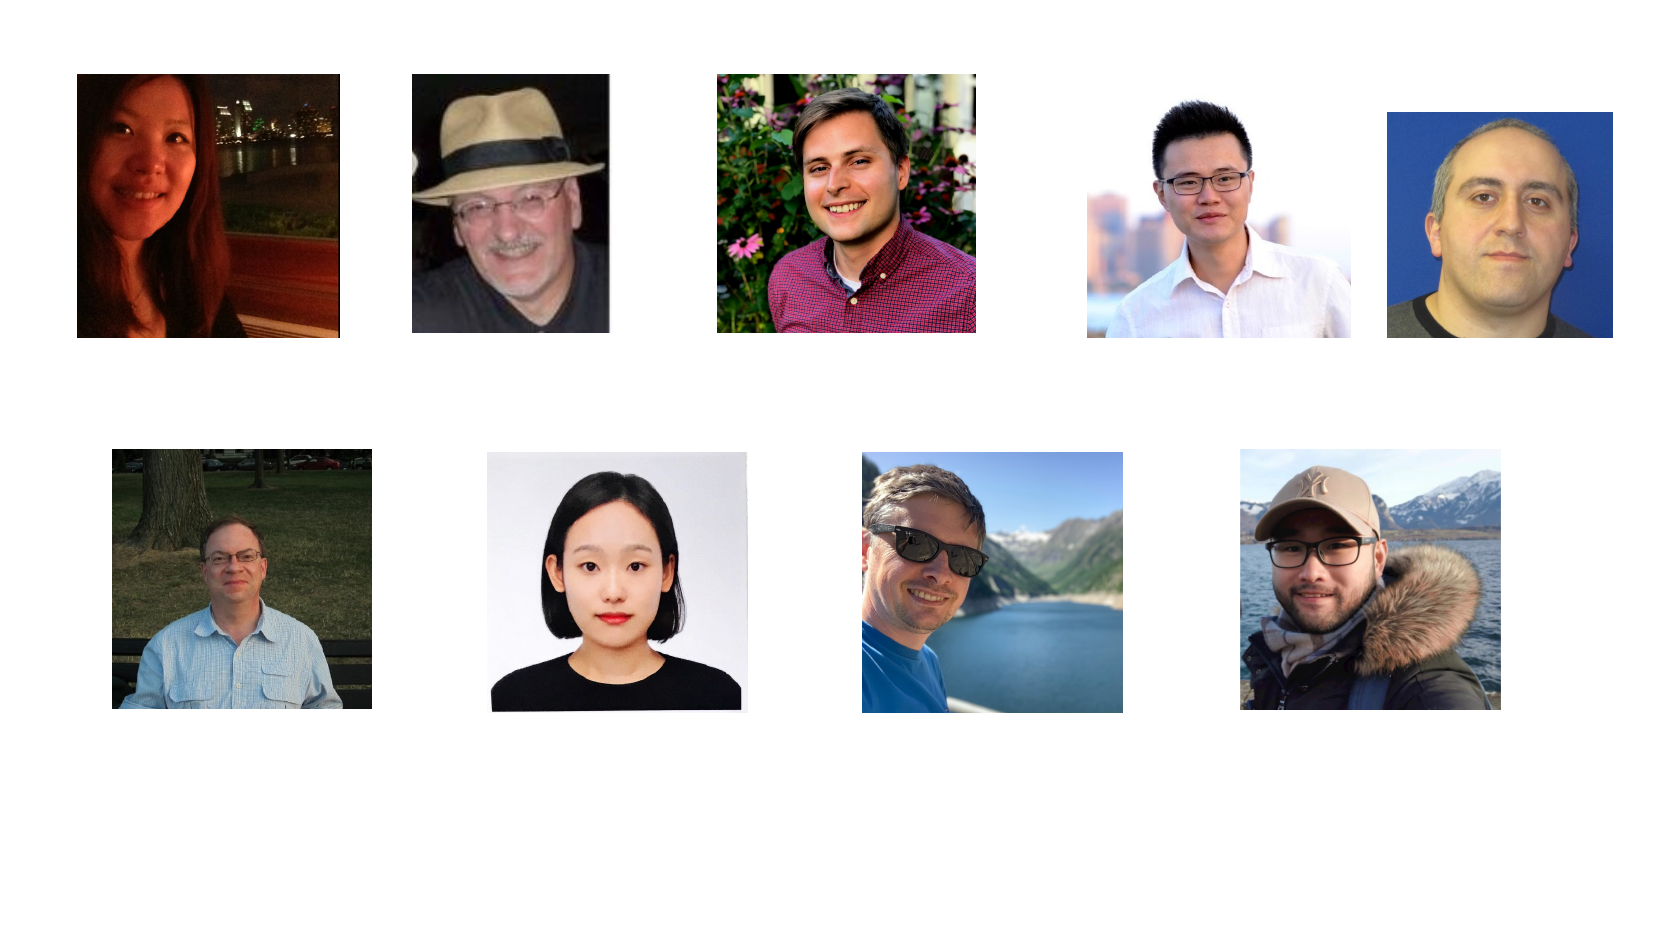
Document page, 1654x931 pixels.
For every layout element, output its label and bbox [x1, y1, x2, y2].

picture [1087, 74, 1351, 338]
picture [717, 74, 976, 333]
picture [412, 74, 671, 333]
picture [862, 452, 1123, 713]
picture [1387, 112, 1613, 338]
picture [112, 449, 372, 709]
picture [487, 452, 748, 713]
picture [1240, 449, 1501, 710]
picture [77, 74, 340, 338]
